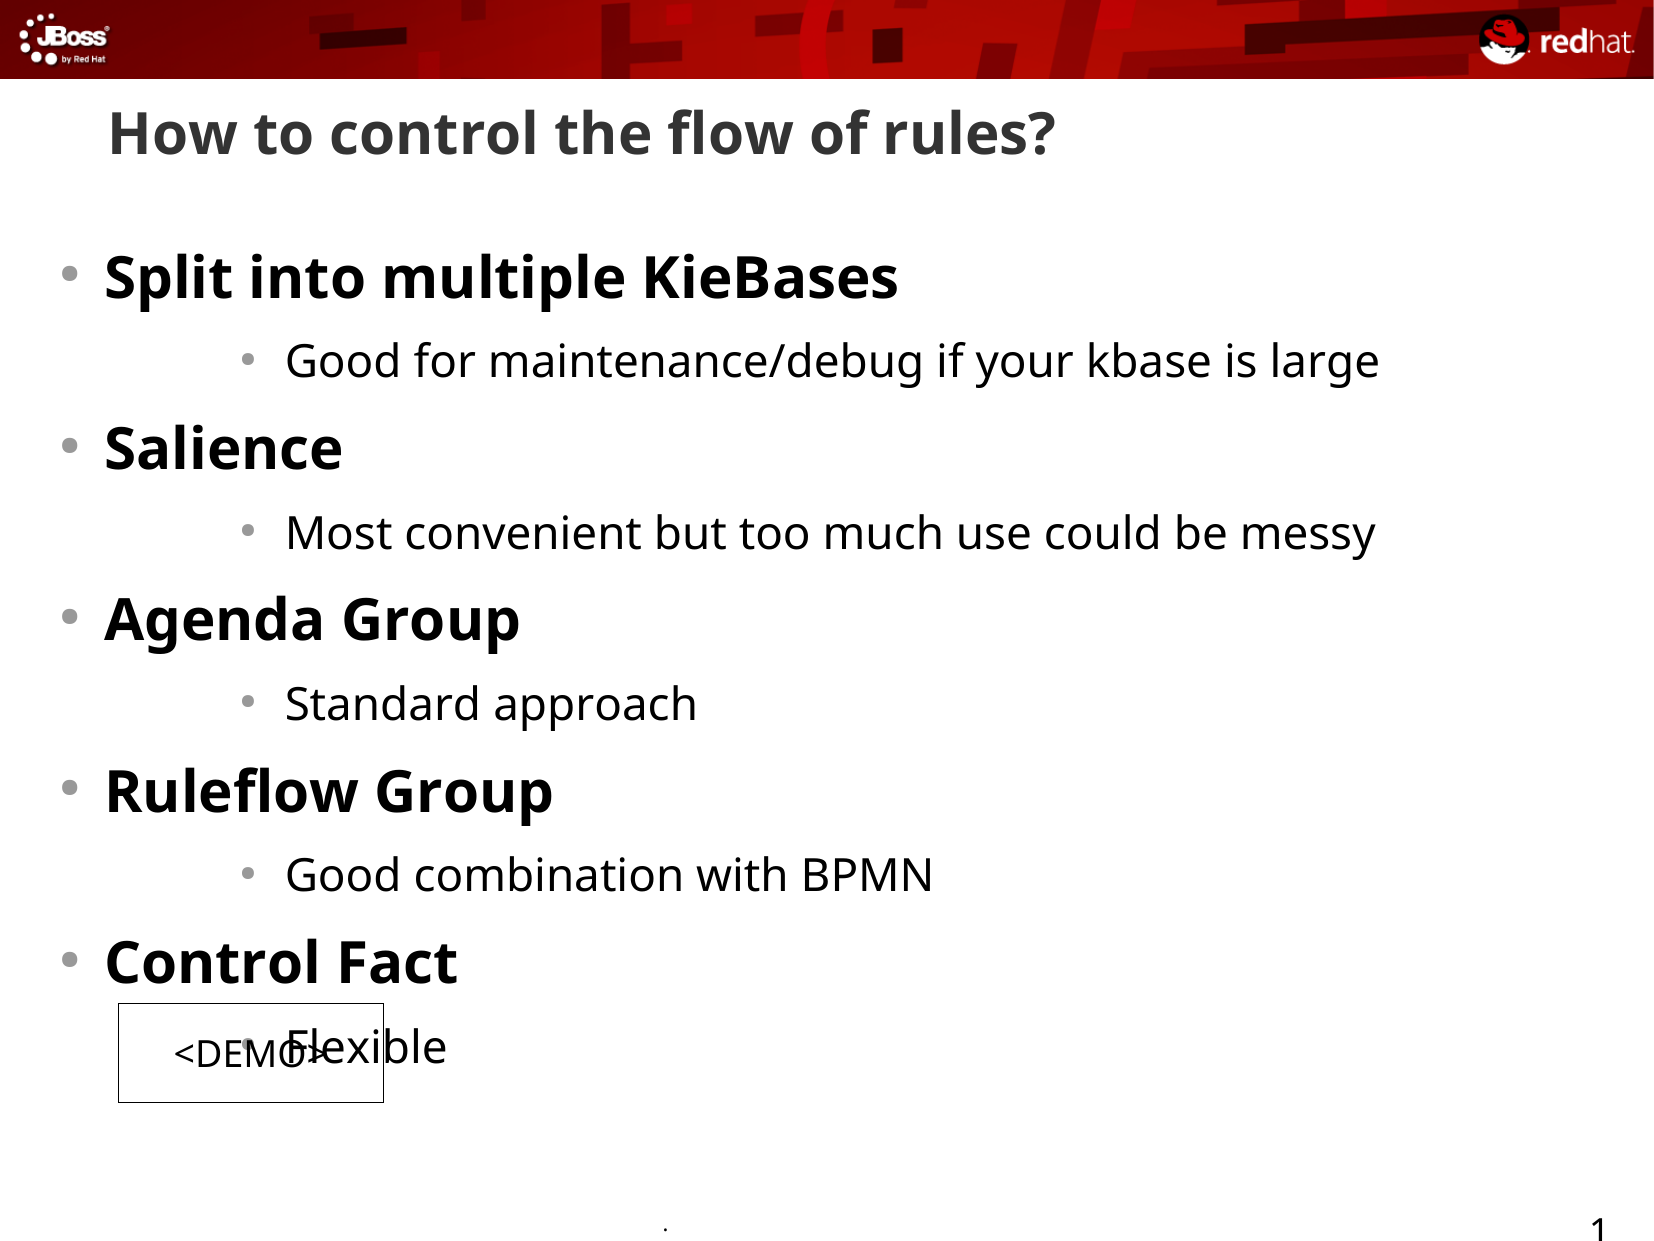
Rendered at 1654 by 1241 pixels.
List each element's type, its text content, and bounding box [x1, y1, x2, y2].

picture [0, 0, 1654, 79]
title How to control the flow of rules? [107, 70, 1329, 193]
list Split into multiple KieBases Good for maintenance/debug if your kbase is large Salience Most convenient but too much use could be messy Agenda Group Standard approach Ruleflow Group Good combination with BPMN Control Fact Flexible [29, 235, 1625, 1193]
text_box <DEMO> [118, 1003, 384, 1096]
